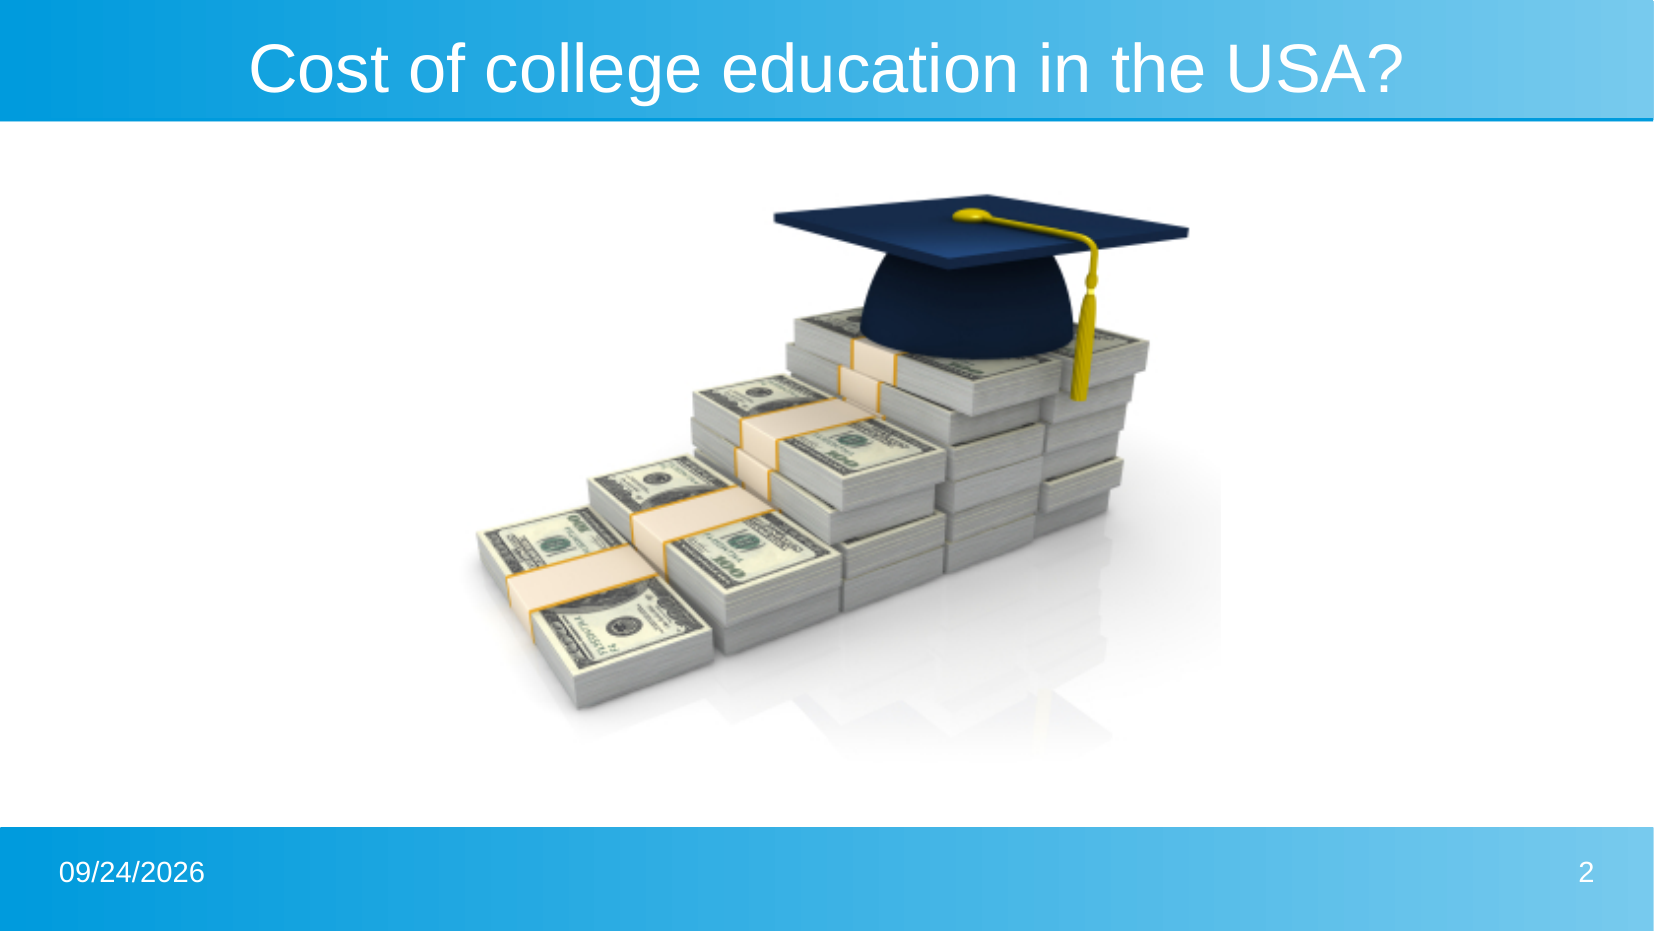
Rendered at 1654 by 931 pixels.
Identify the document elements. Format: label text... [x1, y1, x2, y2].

picture [433, 177, 1221, 768]
title Cost of college education in the USA? [59, 29, 1595, 108]
